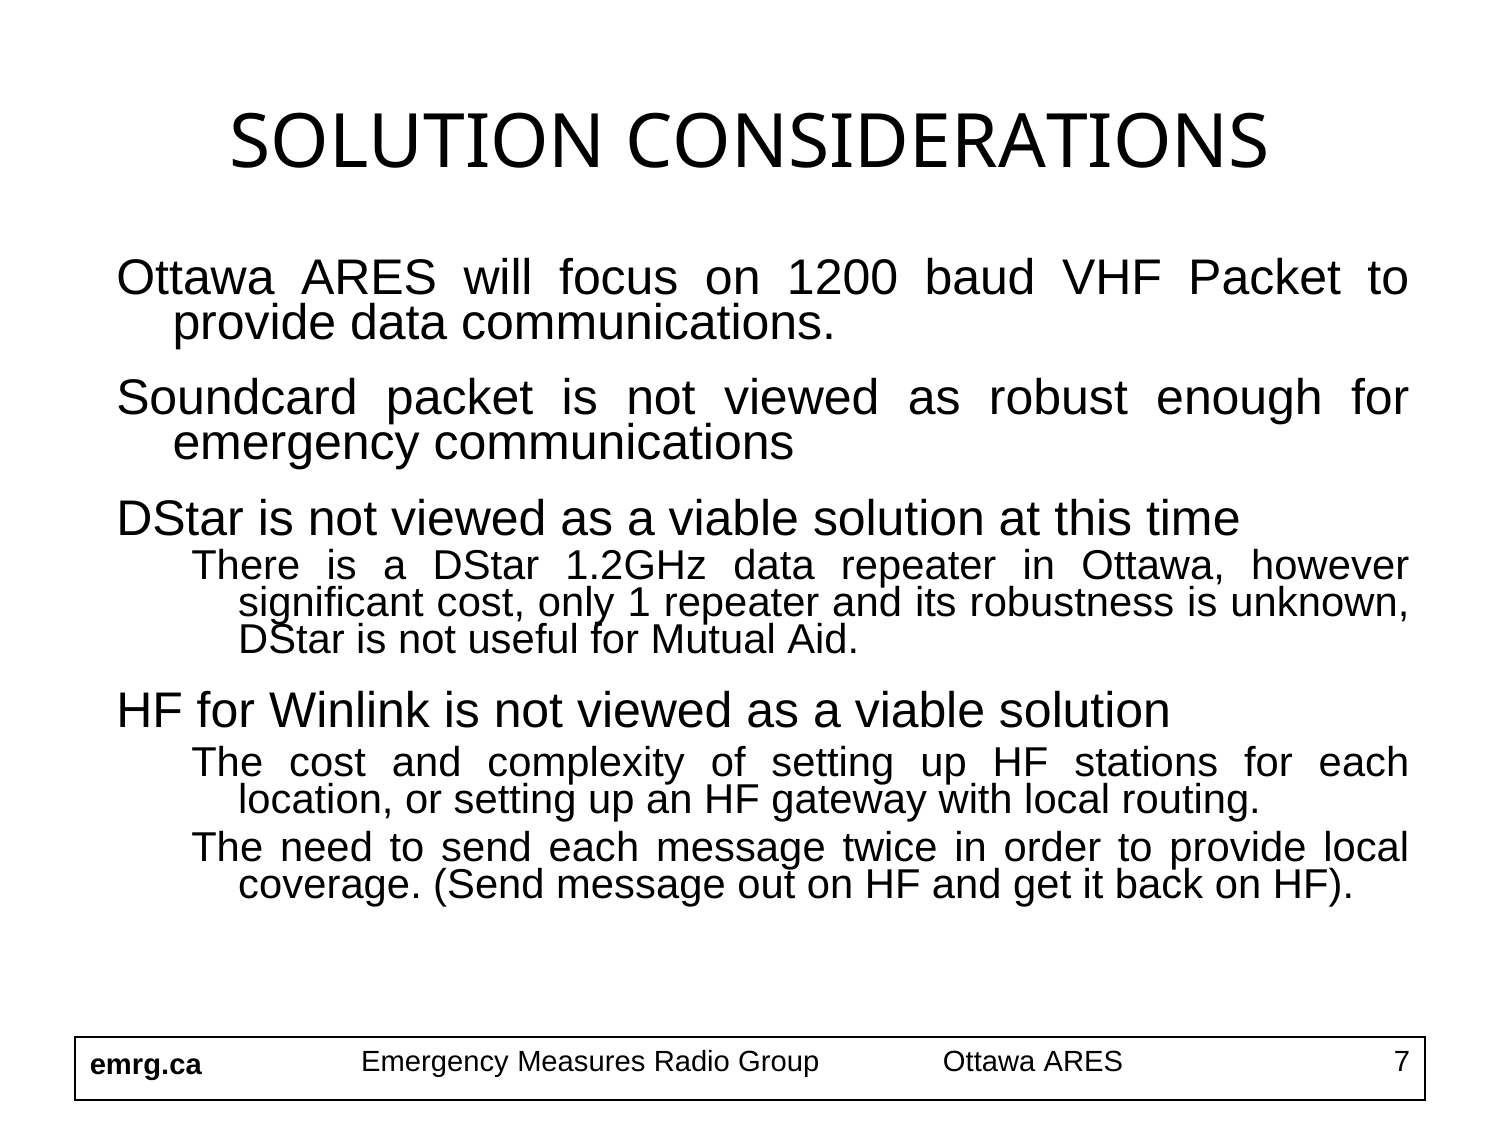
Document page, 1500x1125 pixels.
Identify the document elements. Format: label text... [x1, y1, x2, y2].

list Ottawa ARES will focus on 1200 baud VHF Packet to provide data communications. Soundcard packet is not viewed as robust enough for emergency communications DStar is not viewed as a viable solution at this time There is a DStar 1.2GHz data repeater in Ottawa, however significant cost, only 1 repeater and its robustness is unknown, DStar is not useful for Mutual Aid. HF for Winlink is not viewed as a viable solution The cost and complexity of setting up HF stations for each location, or setting up an HF gateway with local routing. The need to send each message twice in order to provide local coverage. (Send message out on HF and get it back on HF). [101, 251, 1426, 1005]
title SOLUTION CONSIDERATIONS [75, 45, 1426, 233]
